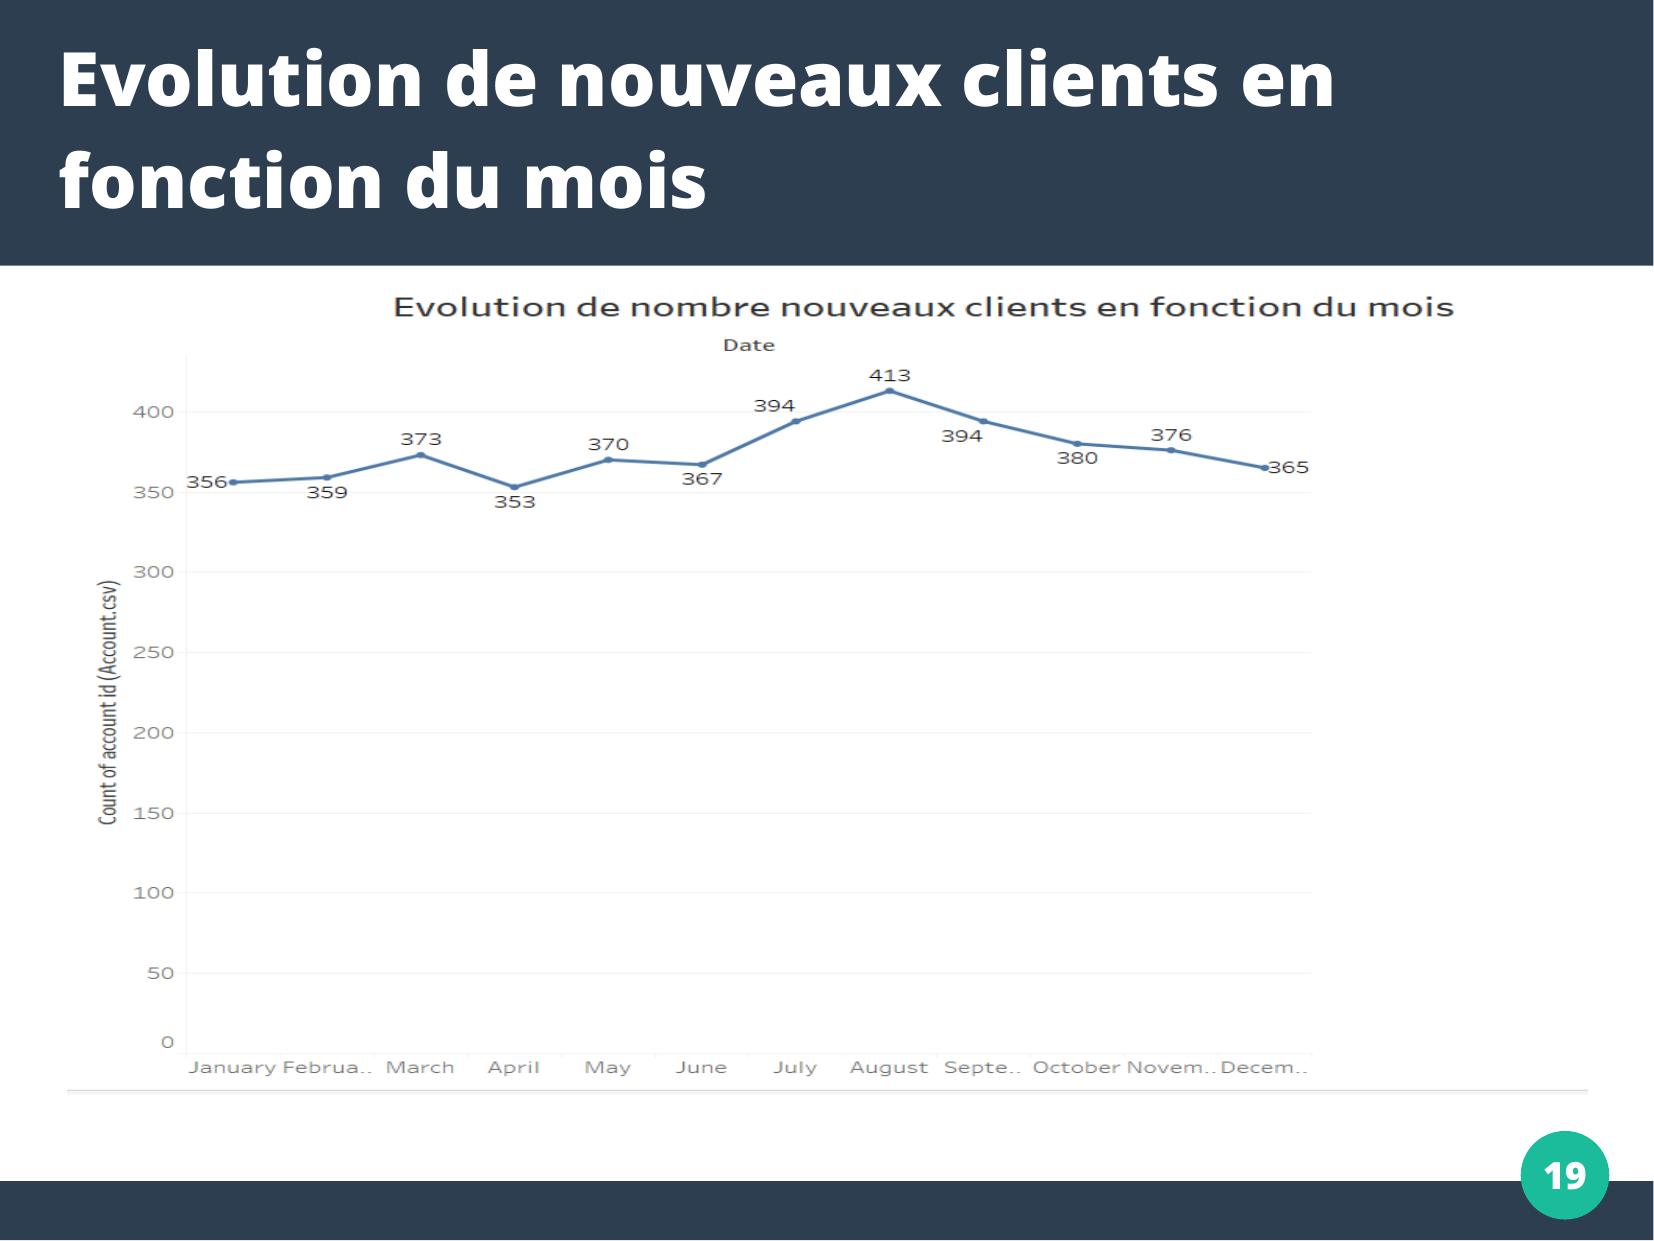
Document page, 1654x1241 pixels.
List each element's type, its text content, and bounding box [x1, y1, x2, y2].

picture [67, 284, 1588, 1096]
title Evolution de nouveaux clients en fonction du mois [59, 49, 1595, 207]
